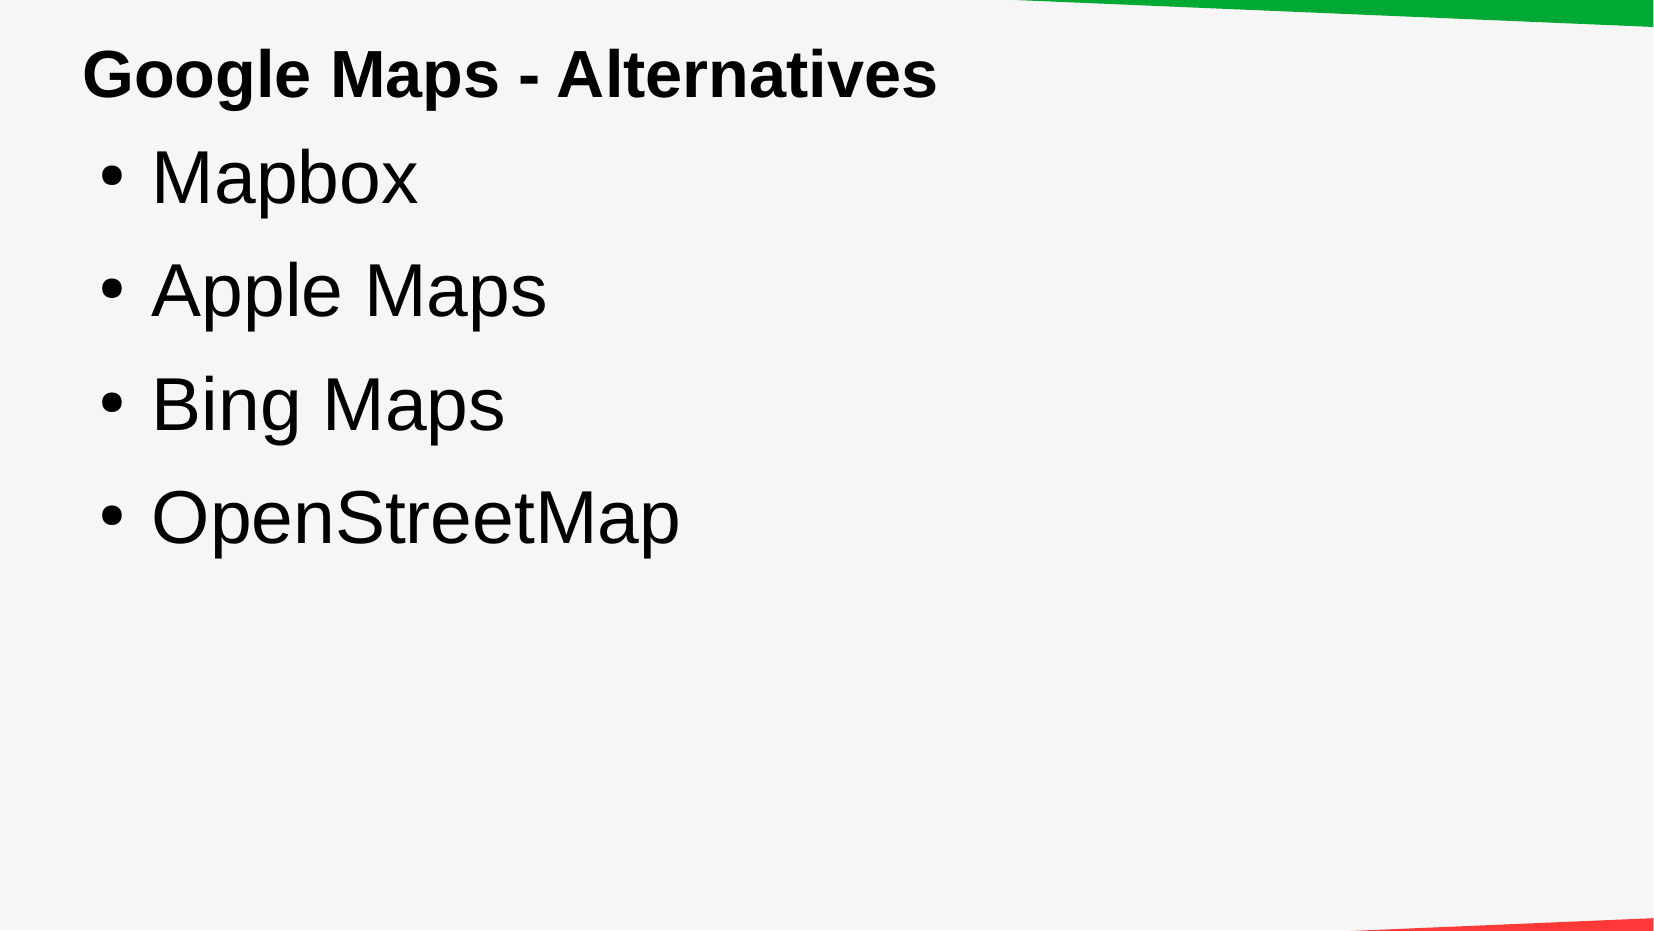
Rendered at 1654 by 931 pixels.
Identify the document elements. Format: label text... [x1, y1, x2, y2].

text_box [1349, 918, 1654, 931]
title Google Maps - Alternatives [82, 37, 1571, 114]
list Mapbox Apple Maps Bing Maps OpenStreetMap [80, 135, 1620, 591]
text_box [1015, 0, 1654, 27]
